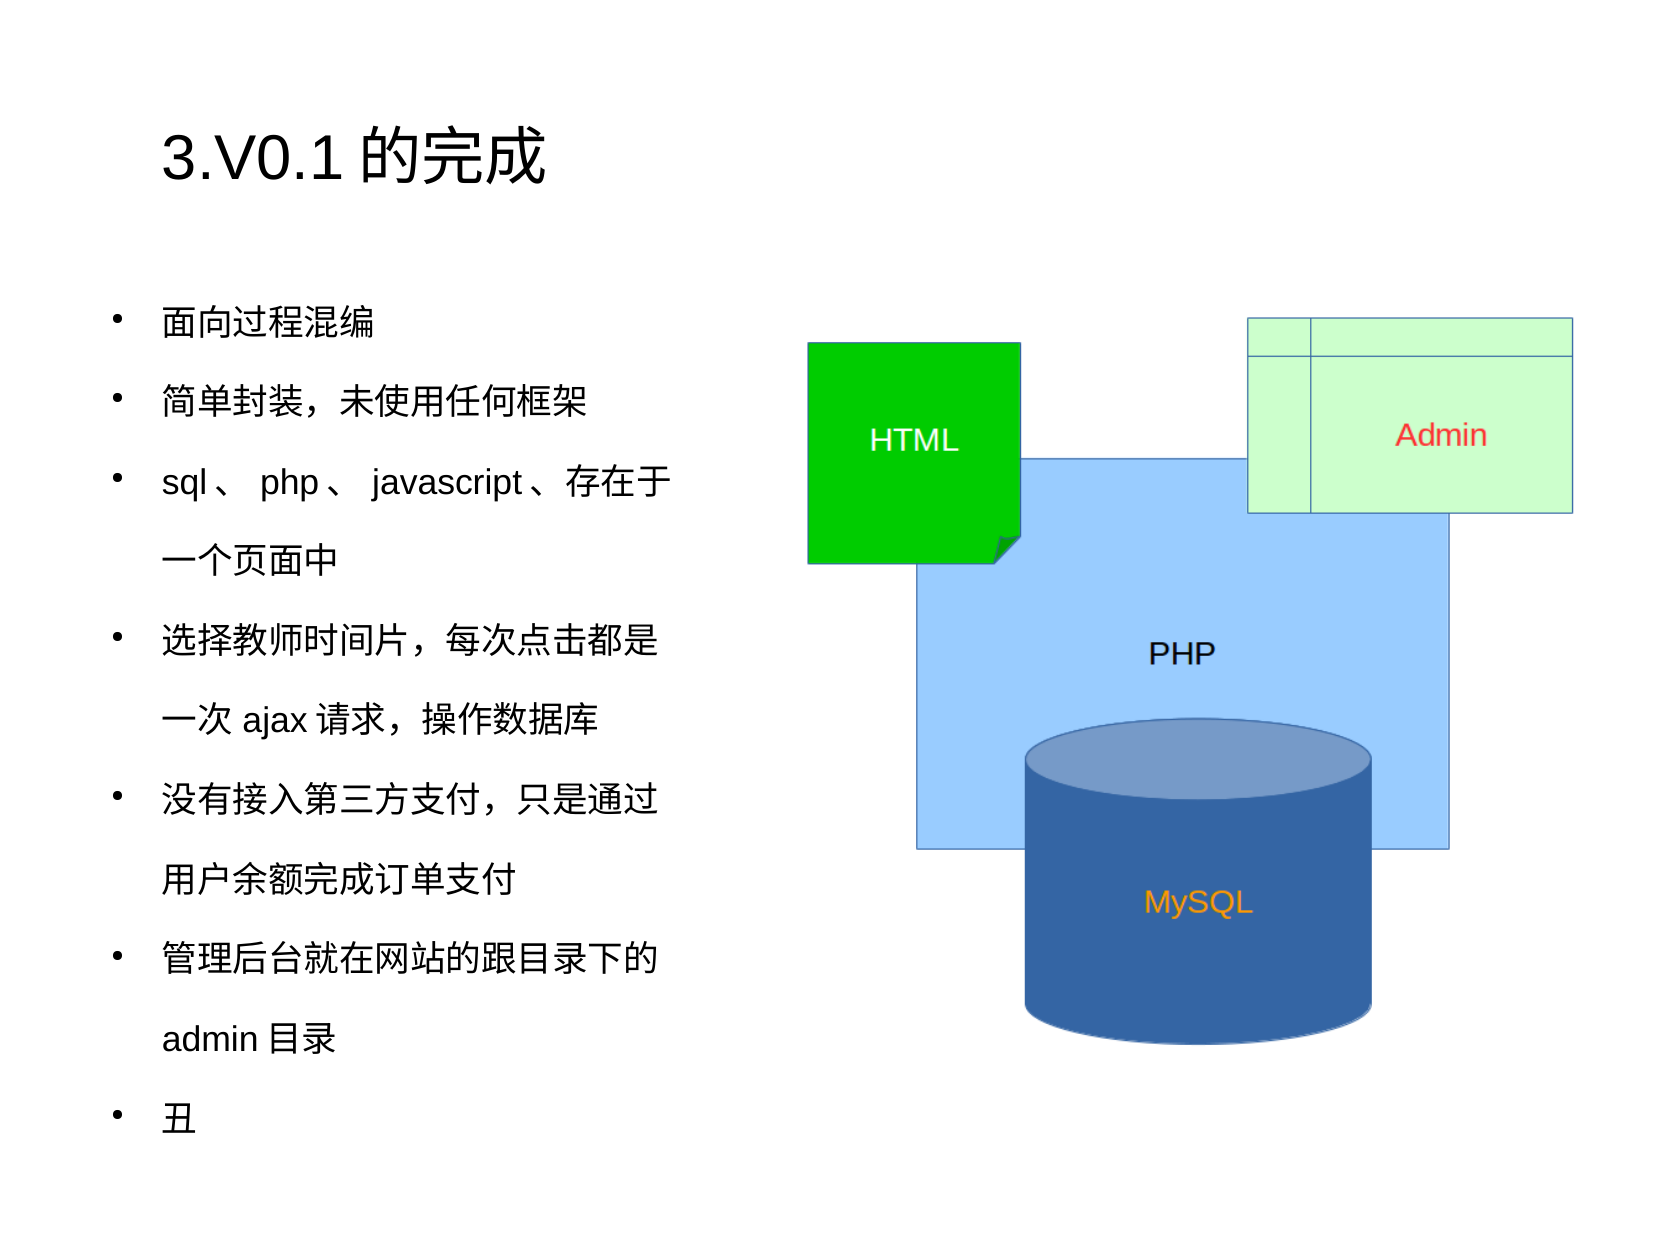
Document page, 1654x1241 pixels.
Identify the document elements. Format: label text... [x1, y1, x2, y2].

list 3.V0.1的完成 面向过程混编 简单封装，未使用任何框架 sql、php、javascript、存在于 一个页面中 选择教师时间片，每次点击都是 一次ajax请求，操作数据库 没有接入第三方支付，只是通过 用户余额完成订单支付 管理后台就在网站的跟目录下的 admin目录 丑 [94, 106, 1571, 1146]
picture [773, 236, 1619, 1087]
